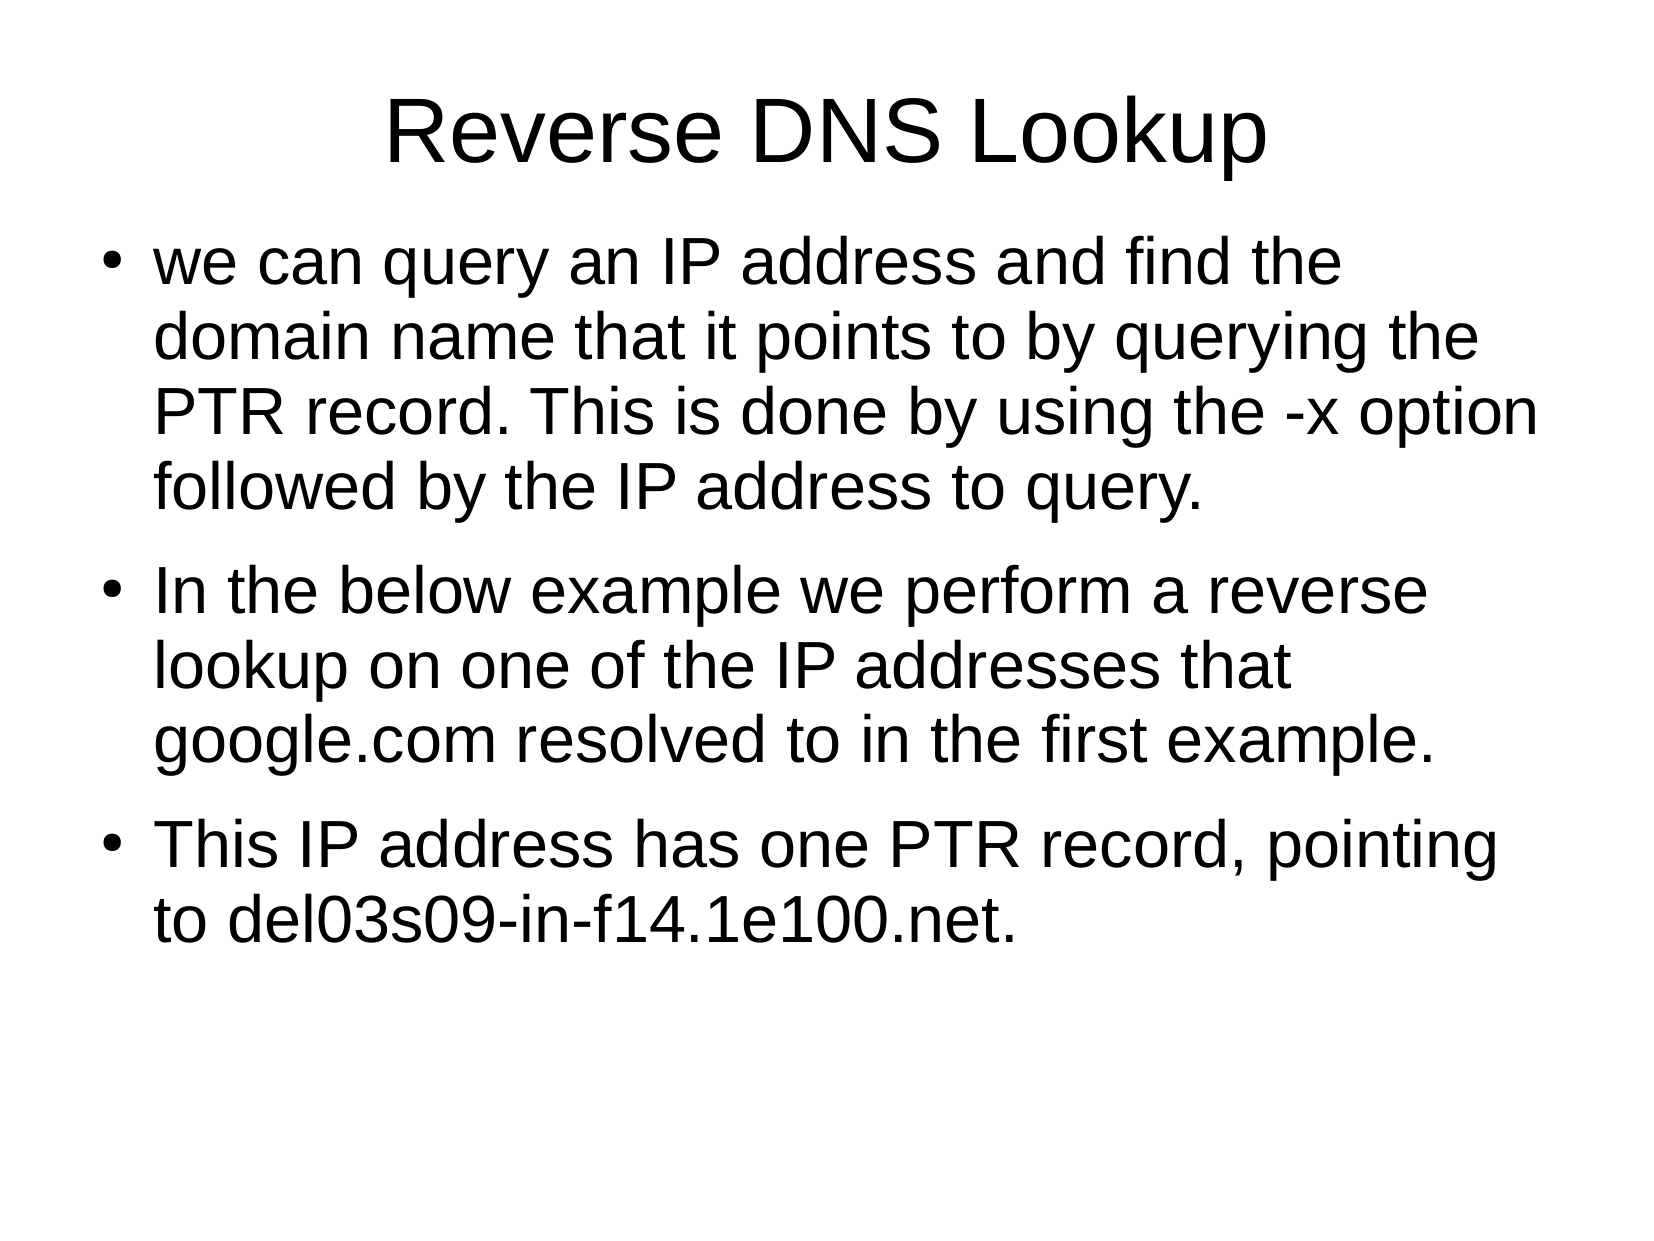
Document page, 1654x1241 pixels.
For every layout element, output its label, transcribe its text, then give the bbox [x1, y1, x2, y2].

title Reverse DNS Lookup [82, 49, 1571, 213]
list we can query an IP address and find the domain name that it points to by querying the PTR record. This is done by using the -x option followed by the IP address to query. In the below example we perform a reverse lookup on one of the IP addresses that google.com resolved to in the first example. This IP address has one PTR record, pointing to del03s09-in-f14.1e100.net. [82, 224, 1571, 1099]
